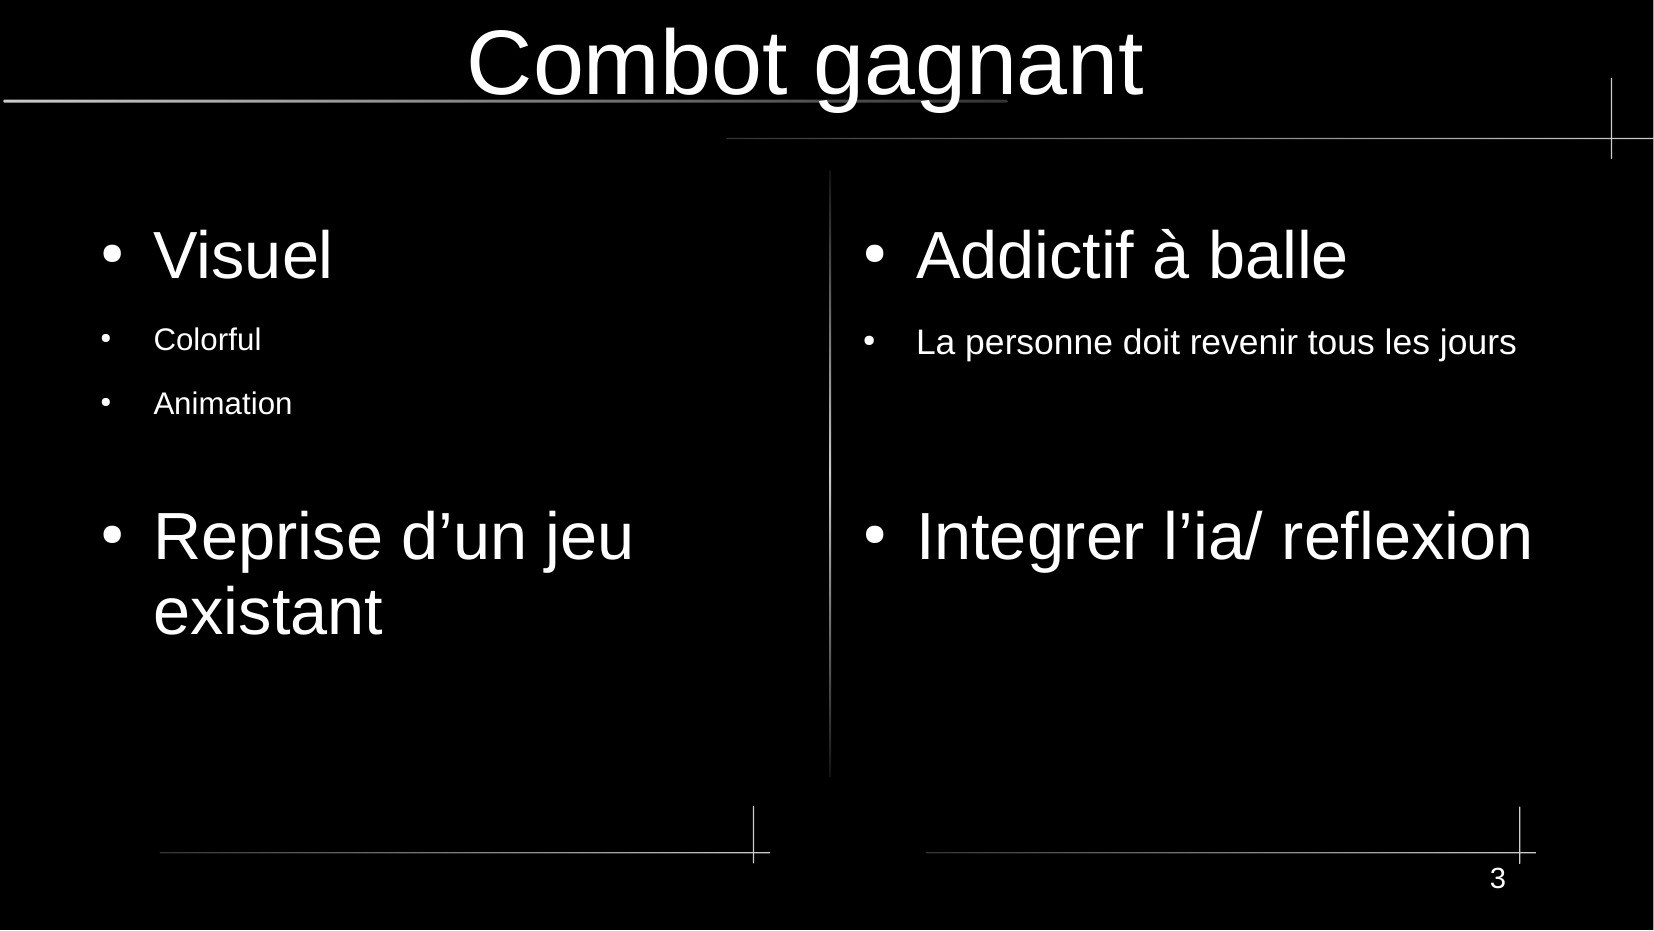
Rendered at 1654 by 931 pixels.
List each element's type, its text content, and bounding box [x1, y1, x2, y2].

title Combot gagnant [23, 11, 1589, 119]
list Addictif à balle La personne doit revenir tous les jours [845, 217, 1572, 475]
list Visuel Colorful Animation [82, 217, 809, 475]
list Integrer l’ia/ reflexion [845, 499, 1572, 757]
list Reprise d’un jeu existant [82, 499, 809, 757]
